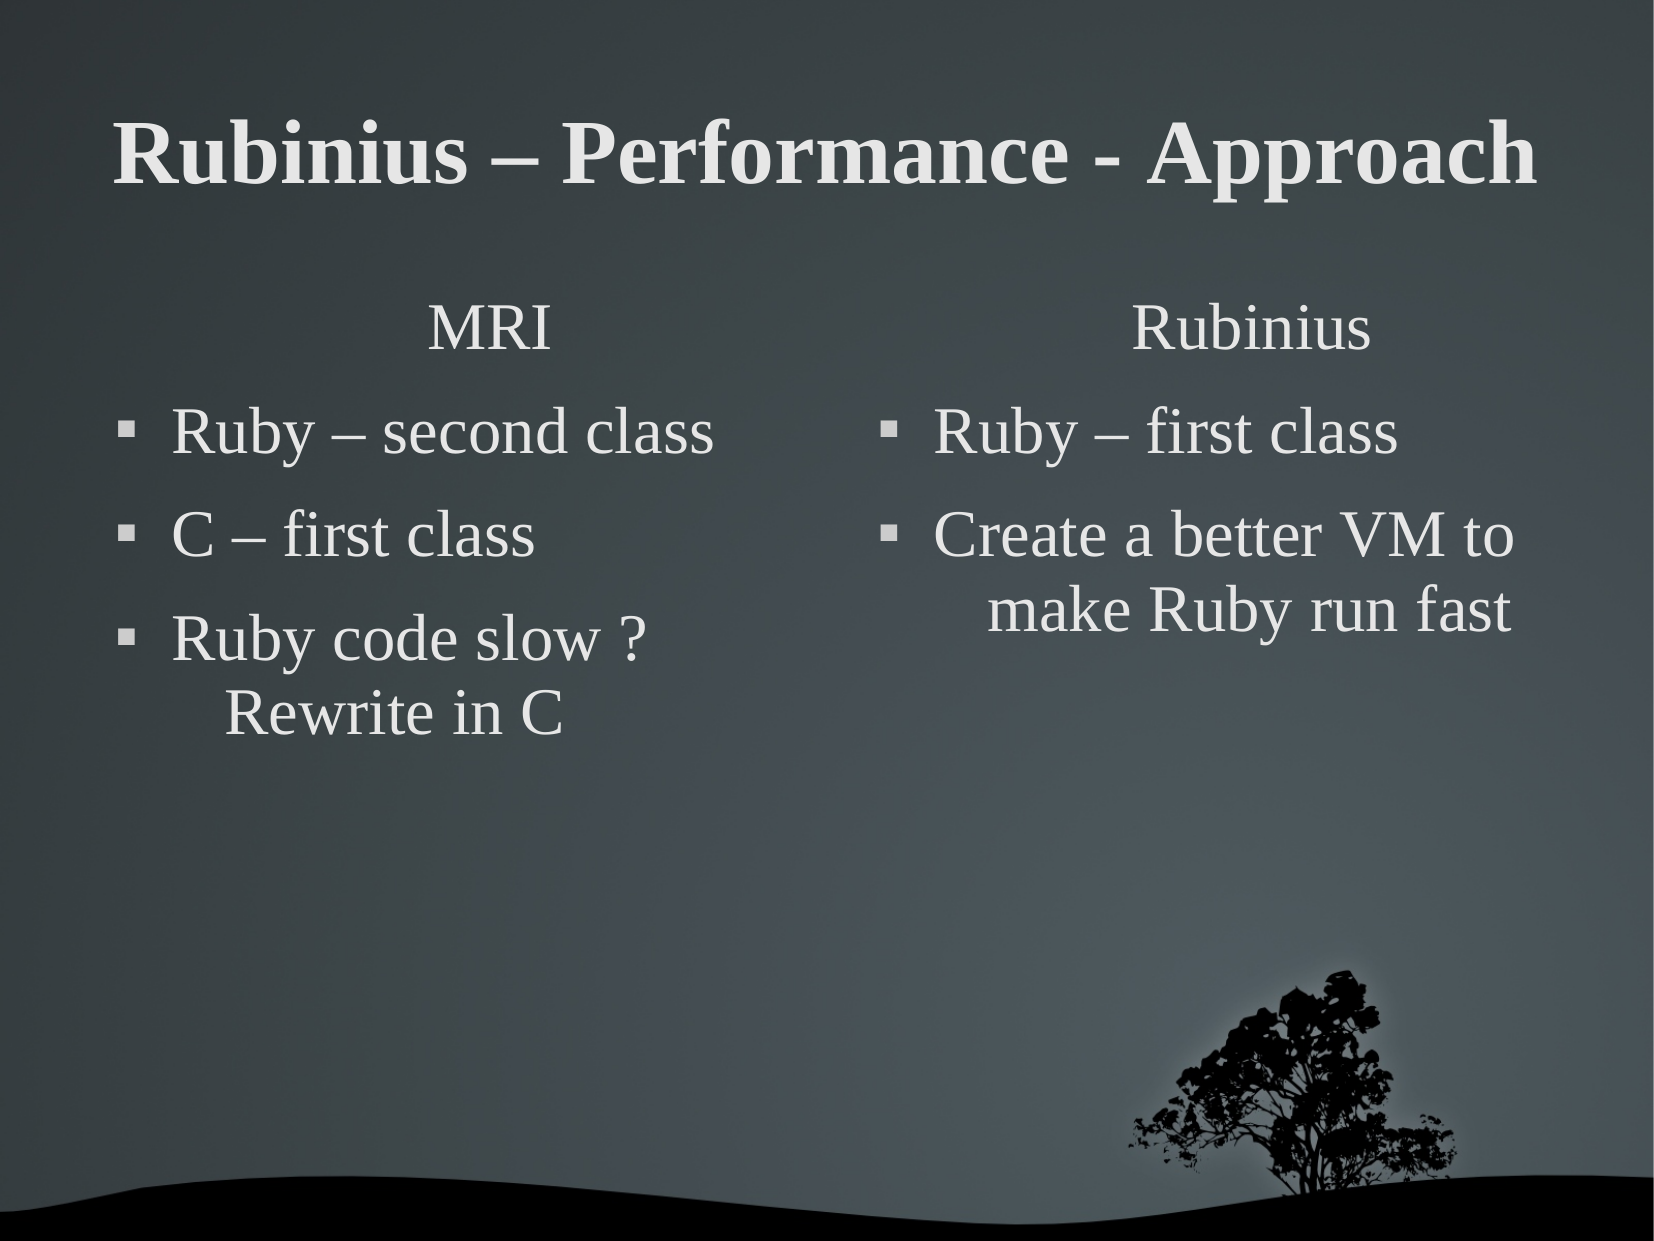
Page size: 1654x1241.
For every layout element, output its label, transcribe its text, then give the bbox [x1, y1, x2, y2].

title Rubinius – Performance - Approach [82, 49, 1571, 257]
picture [0, 0, 1654, 1241]
list MRI Ruby – second class C – first class Ruby code slow ? Rewrite in C [82, 290, 809, 1109]
list Rubinius Ruby – first class Create a better VM to make Ruby run fast [845, 290, 1572, 1094]
